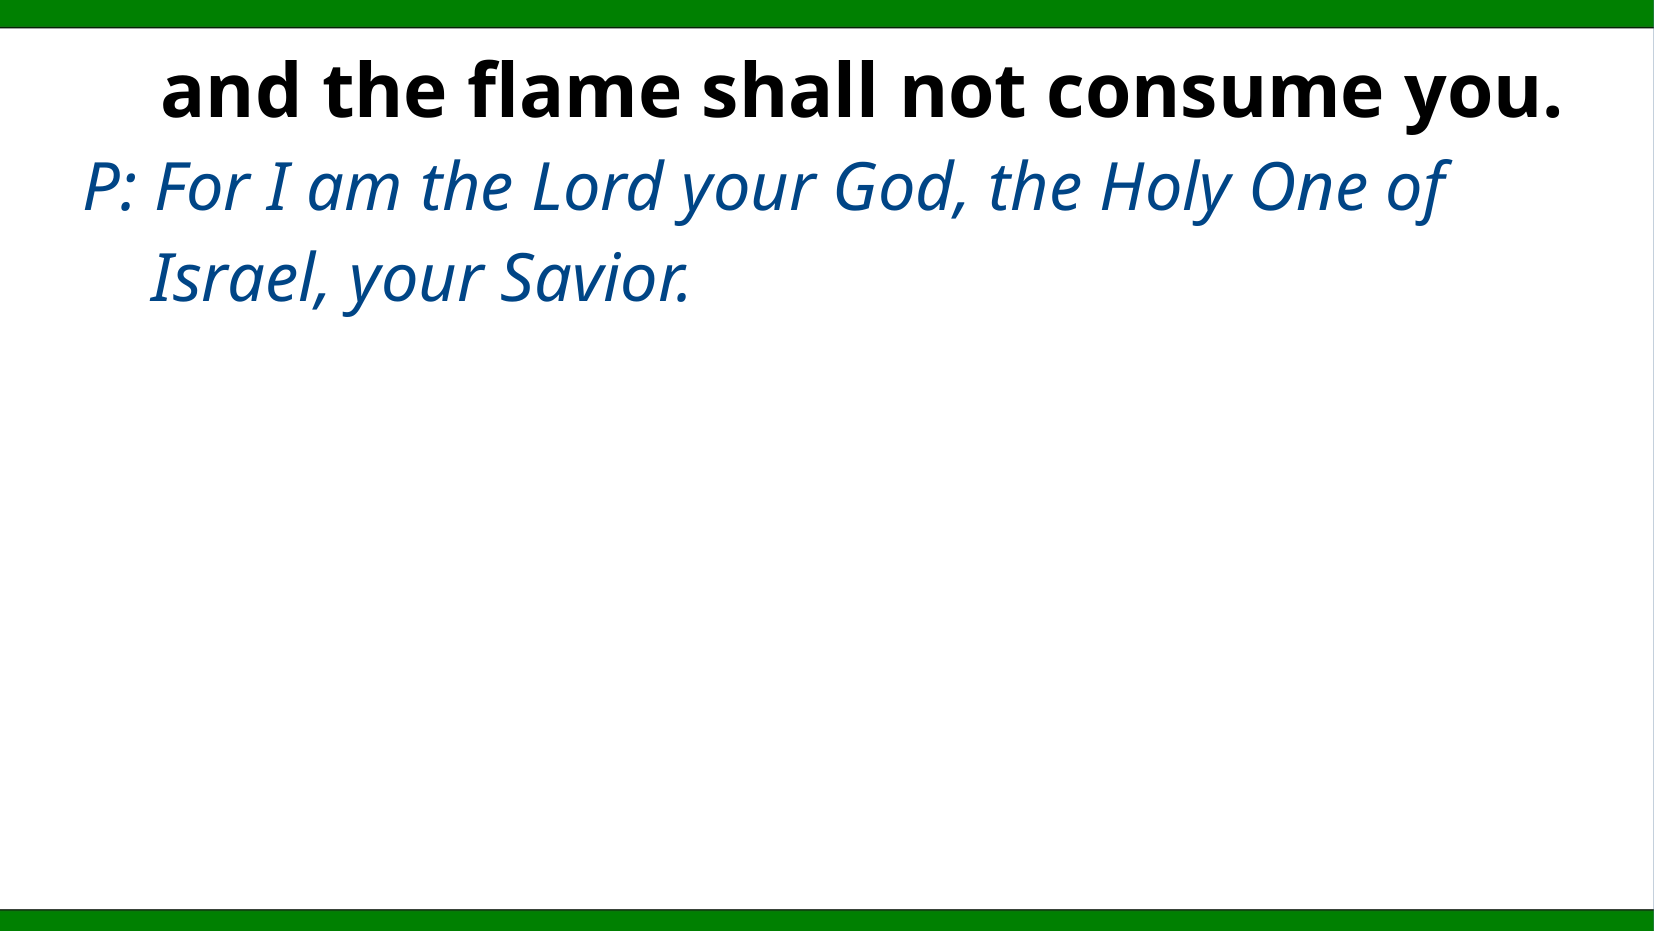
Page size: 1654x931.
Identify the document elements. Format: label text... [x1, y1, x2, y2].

picture [0, 0, 1654, 931]
title and the flame shall not consume you. P: For I am the Lord your God, the Holy One of Israel, your Savior. [82, 37, 1571, 315]
